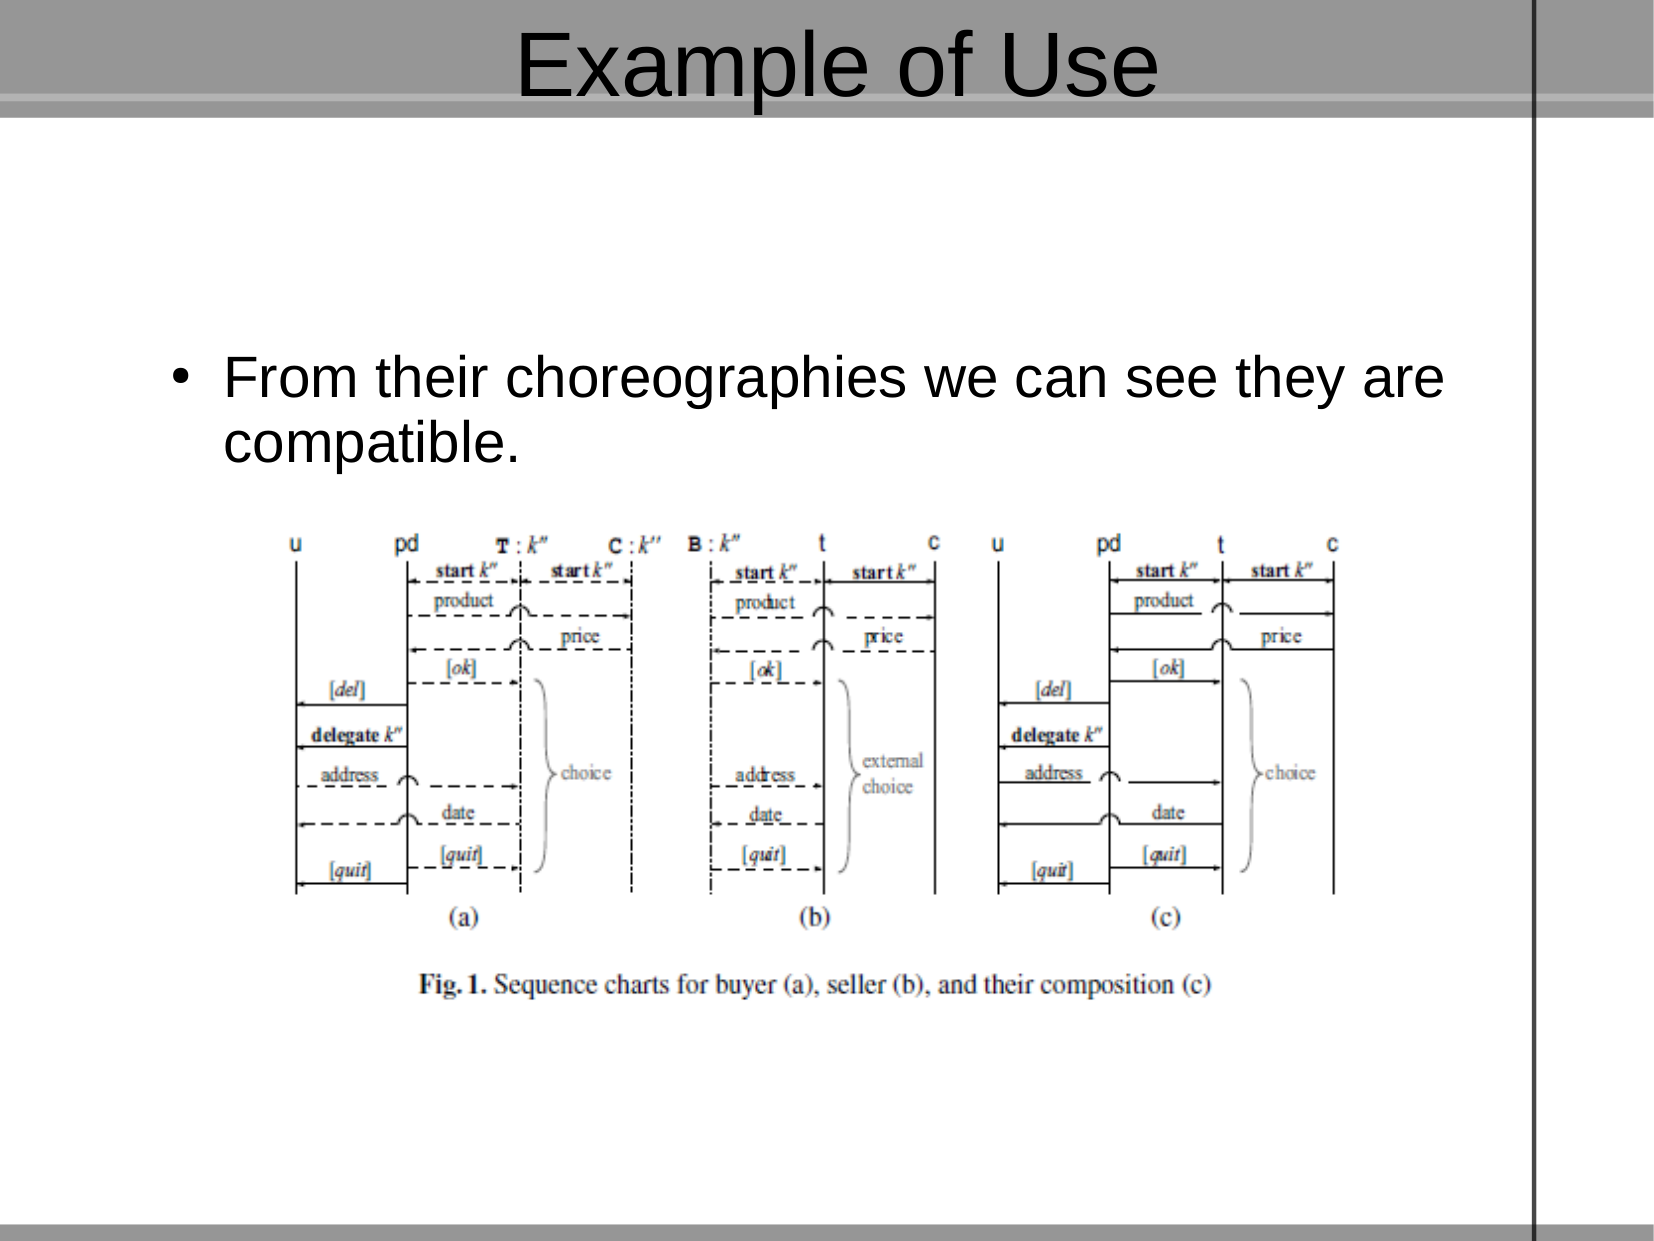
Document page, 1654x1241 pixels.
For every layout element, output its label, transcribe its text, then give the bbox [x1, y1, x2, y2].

list From their choreographies we can see they are compatible. [152, 344, 1534, 1127]
picture [0, 0, 1654, 1241]
title Example of Use [76, 0, 1565, 220]
